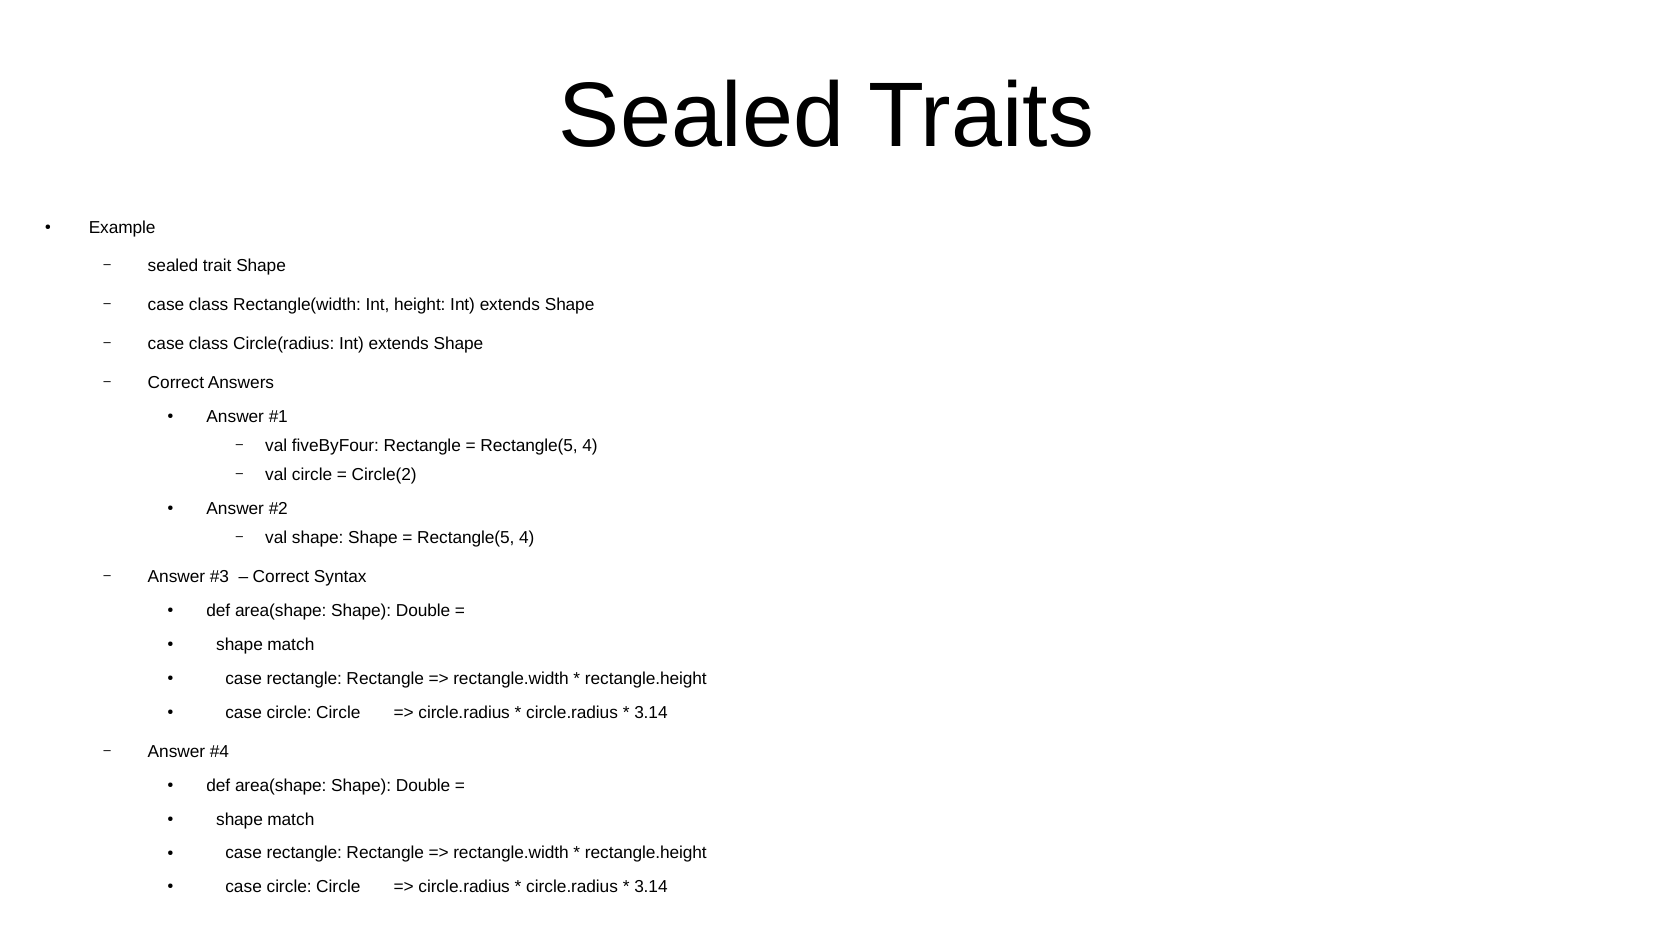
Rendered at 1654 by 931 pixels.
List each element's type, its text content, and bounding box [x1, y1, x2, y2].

title Sealed Traits [82, 37, 1571, 193]
list Example sealed trait Shape case class Rectangle(width: Int, height: Int) extends Shape case class Circle(radius: Int) extends Shape Correct Answers Answer #1 val fiveByFour: Rectangle = Rectangle(5, 4) val circle = Circle(2) Answer #2 val shape: Shape = Rectangle(5, 4) Answer #3 – Correct Syntax def area(shape: Shape): Double = shape match case rectangle: Rectangle => rectangle.width * rectangle.height case circle: Circle => circle.radius * circle.radius * 3.14 Answer #4 def area(shape: Shape): Double = shape match case rectangle: Rectangle => rectangle.width * rectangle.height case circle: Circle => circle.radius * circle.radius * 3.14 [30, 217, 1571, 901]
